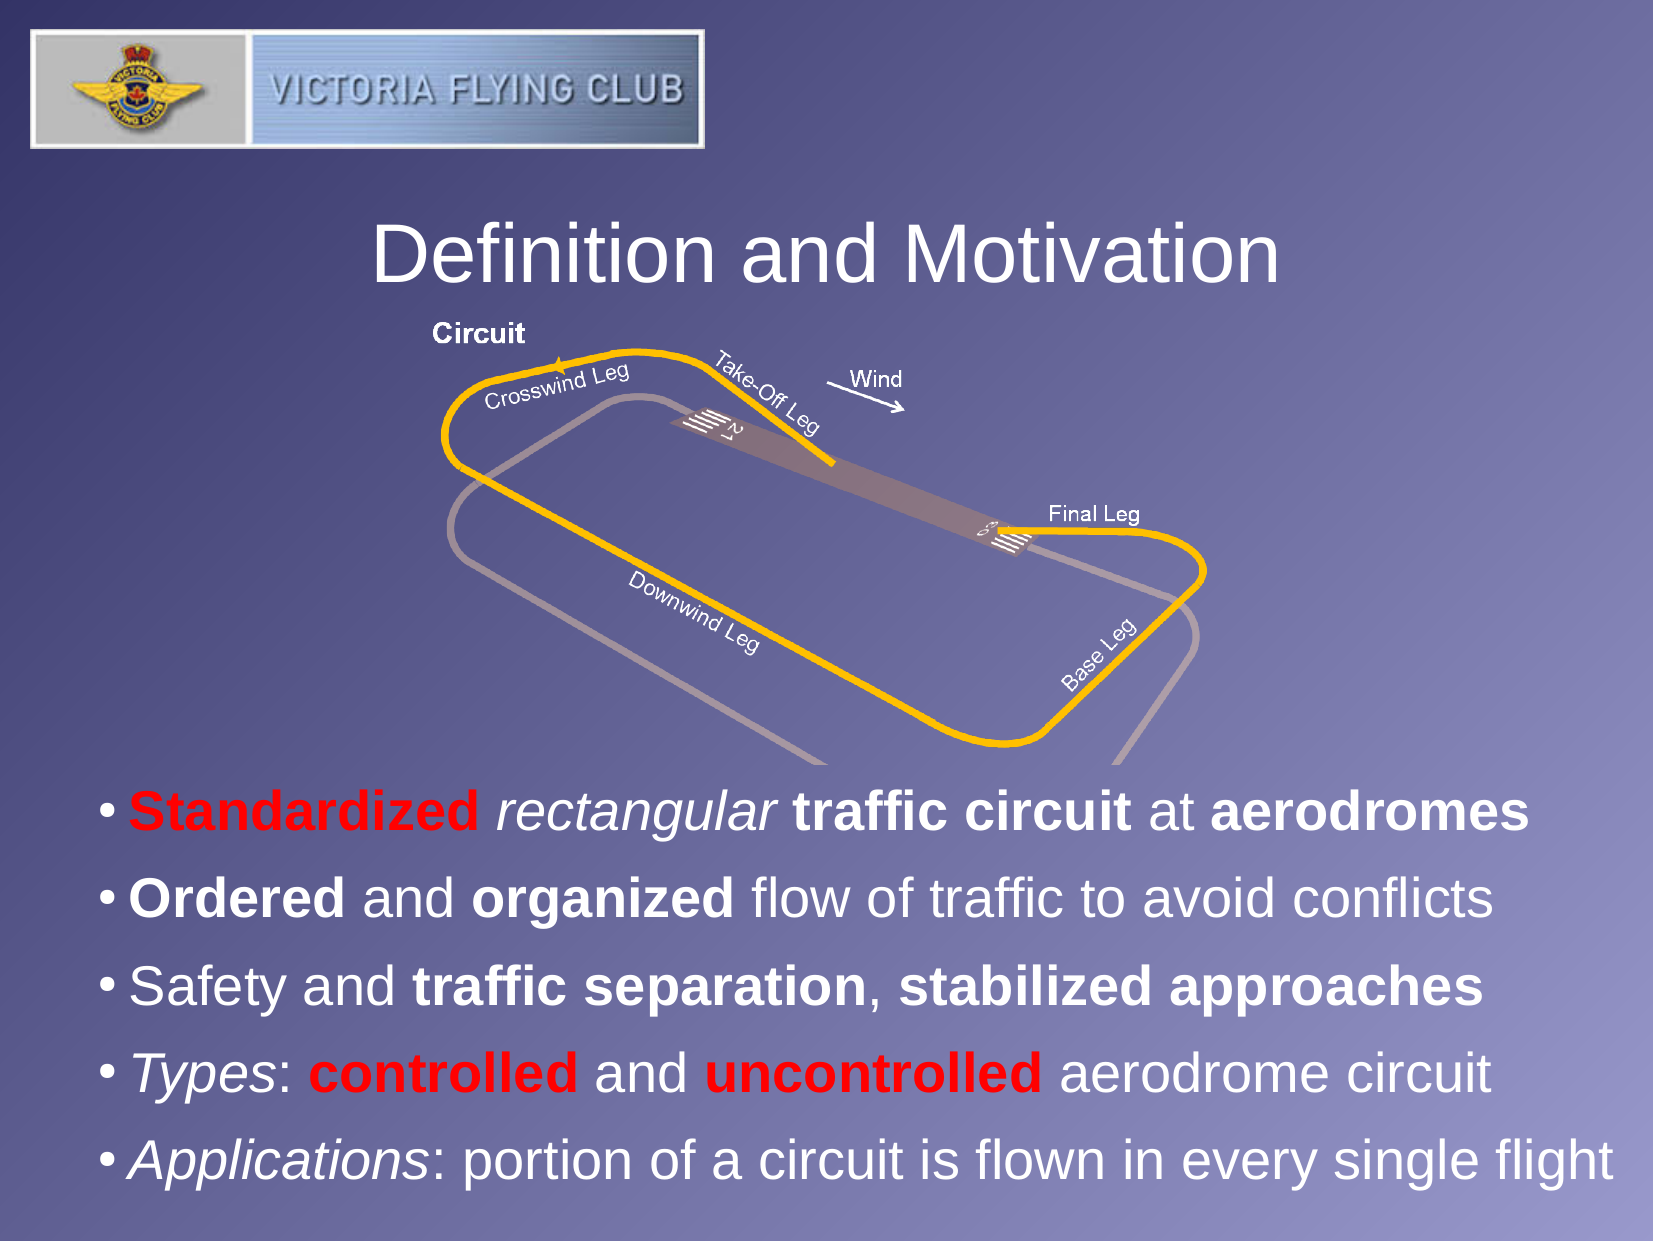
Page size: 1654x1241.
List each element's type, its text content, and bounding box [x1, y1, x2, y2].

list Standardized rectangular traffic circuit at aerodromes Ordered and organized flow of traffic to avoid conflicts Safety and traffic separation, stabilized approaches Types: controlled and uncontrolled aerodrome circuit Applications: portion of a circuit is flown in every single flight [82, 780, 1621, 1201]
picture [426, 314, 1216, 766]
title Definition and Motivation [82, 150, 1571, 358]
picture [30, 29, 705, 149]
